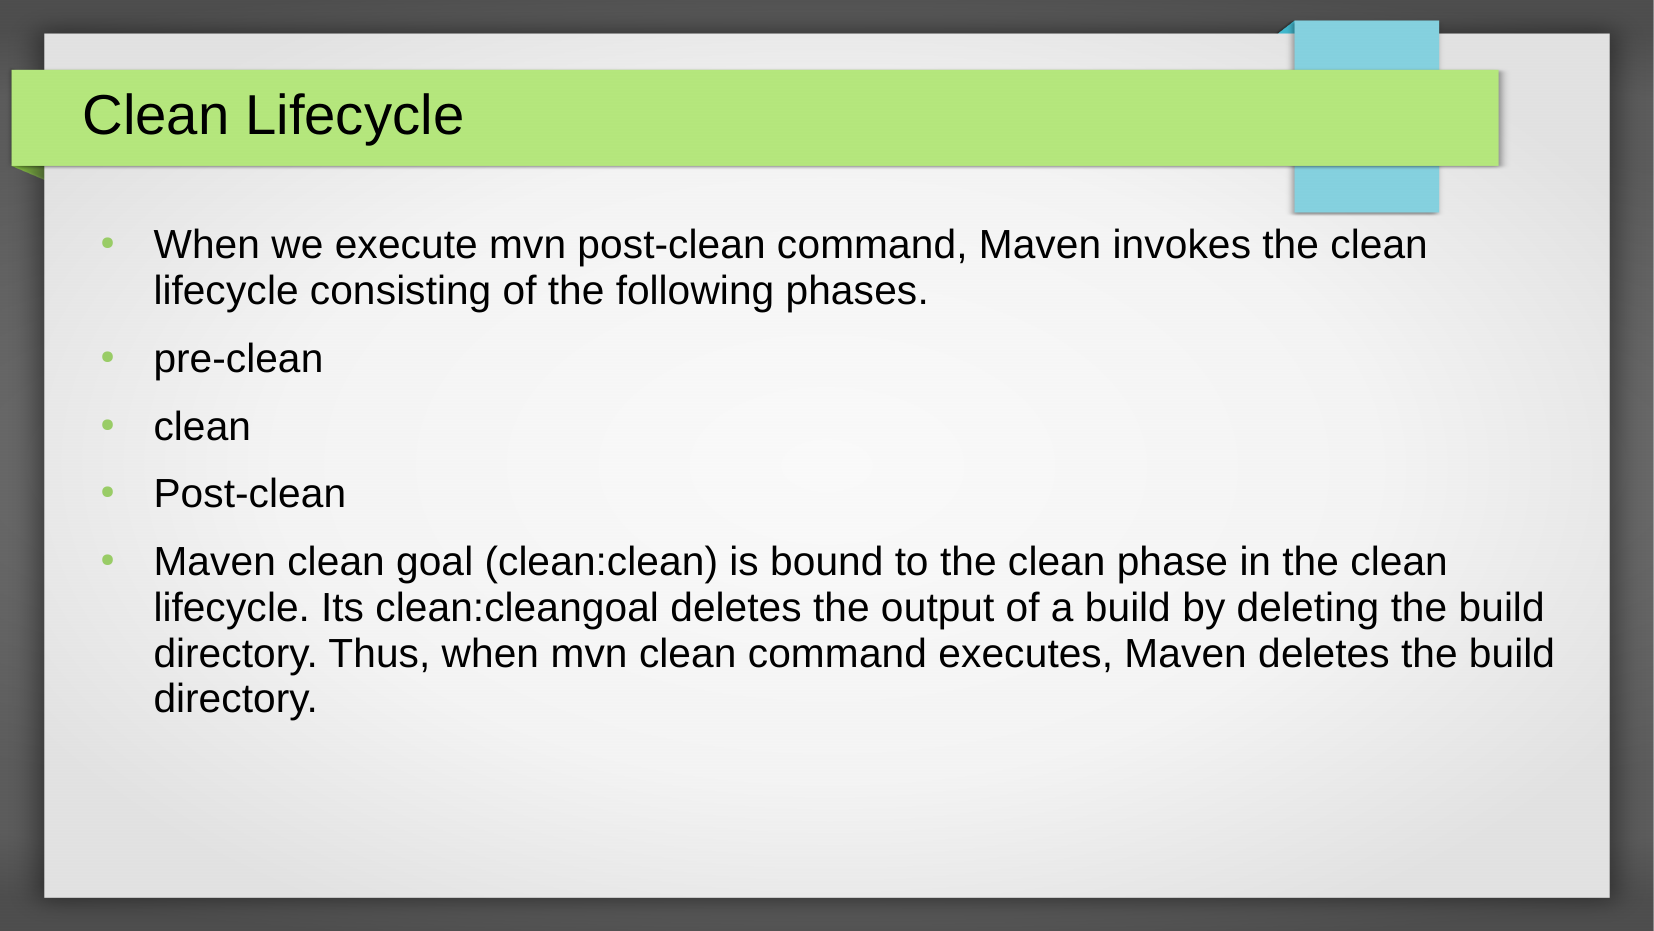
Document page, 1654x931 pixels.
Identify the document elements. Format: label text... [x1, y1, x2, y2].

title Clean Lifecycle [82, 70, 1264, 160]
picture [0, 0, 1654, 931]
list When we execute mvn post-clean command, Maven invokes the clean lifecycle consisting of the following phases. pre-clean clean Post-clean Maven clean goal (clean:clean) is bound to the clean phase in the clean lifecycle. Its clean:cleangoal deletes the output of a build by deleting the build directory. Thus, when mvn clean command executes, Maven deletes the build directory. [82, 221, 1571, 761]
